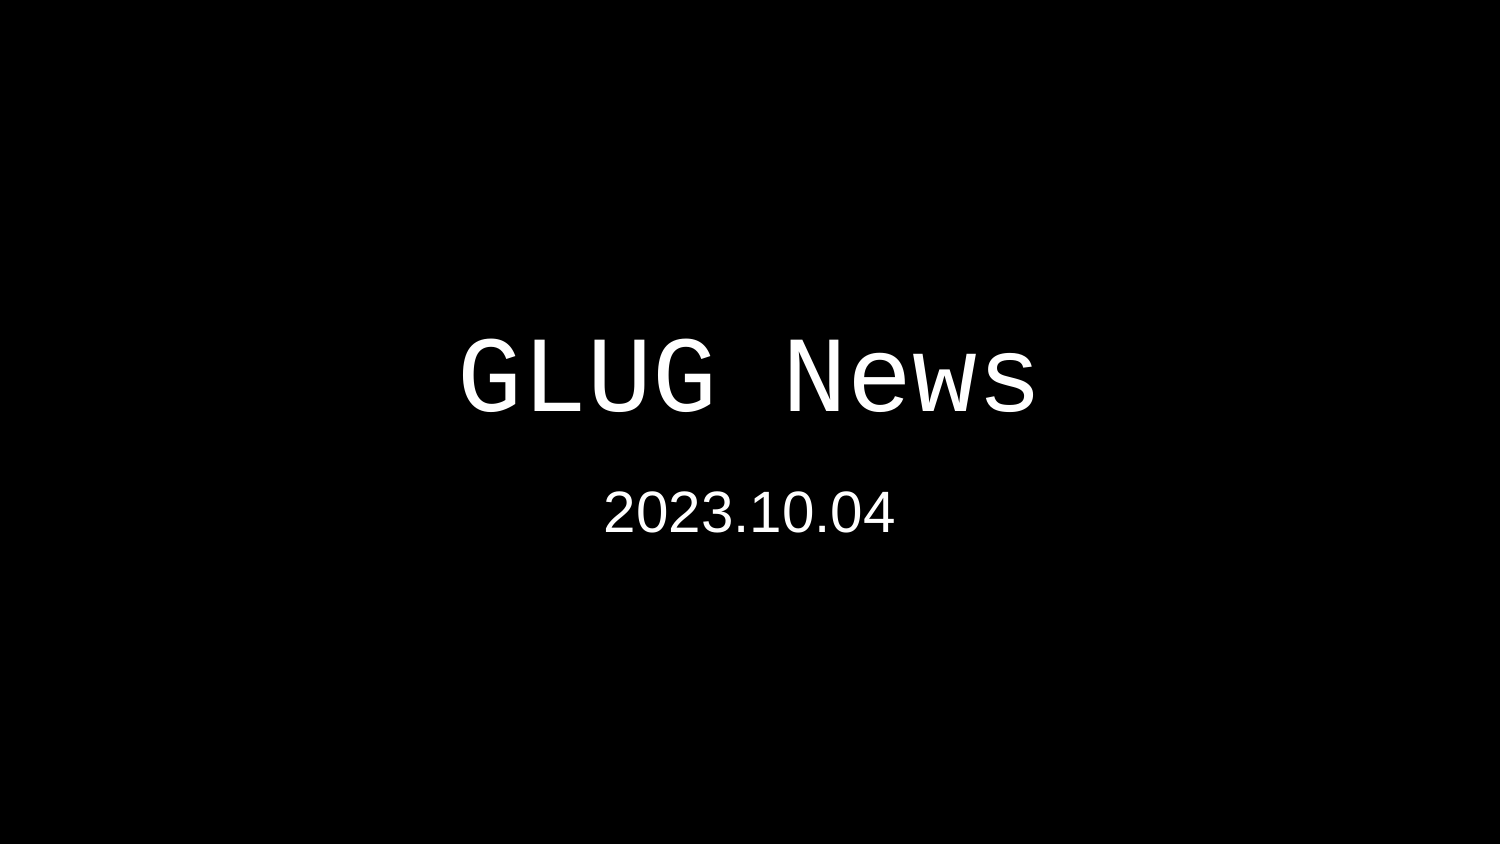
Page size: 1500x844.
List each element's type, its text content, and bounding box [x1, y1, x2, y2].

title GLUG News [51, 122, 1449, 459]
subtitle 2023.10.04 [51, 464, 1449, 595]
